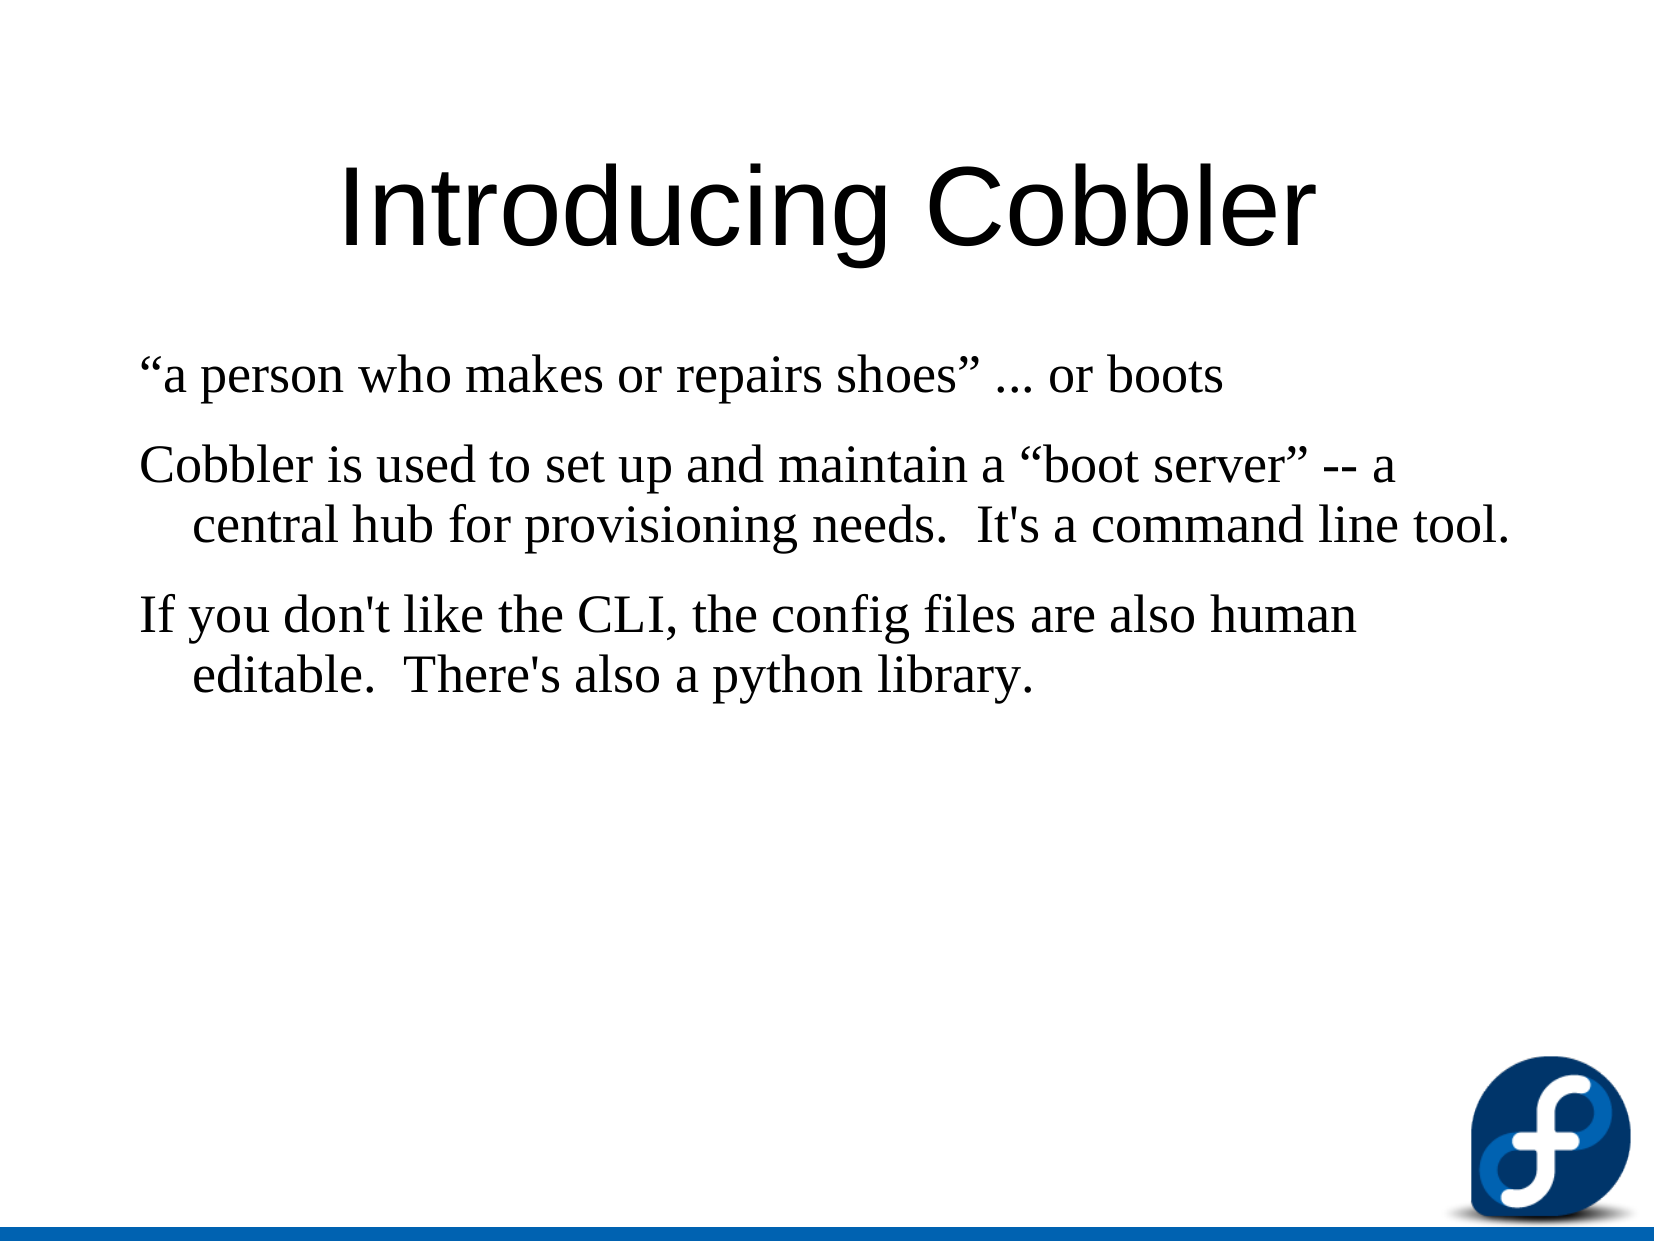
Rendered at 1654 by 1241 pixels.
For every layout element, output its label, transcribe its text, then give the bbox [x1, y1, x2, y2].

list “a person who makes or repairs shoes” ... or boots Cobbler is used to set up and maintain a “boot server” -- a central hub for provisioning needs. It's a command line tool. If you don't like the CLI, the config files are also human editable. There's also a python library. [121, 344, 1534, 1127]
picture [1438, 1055, 1645, 1229]
title Introducing Cobbler [121, 102, 1534, 310]
